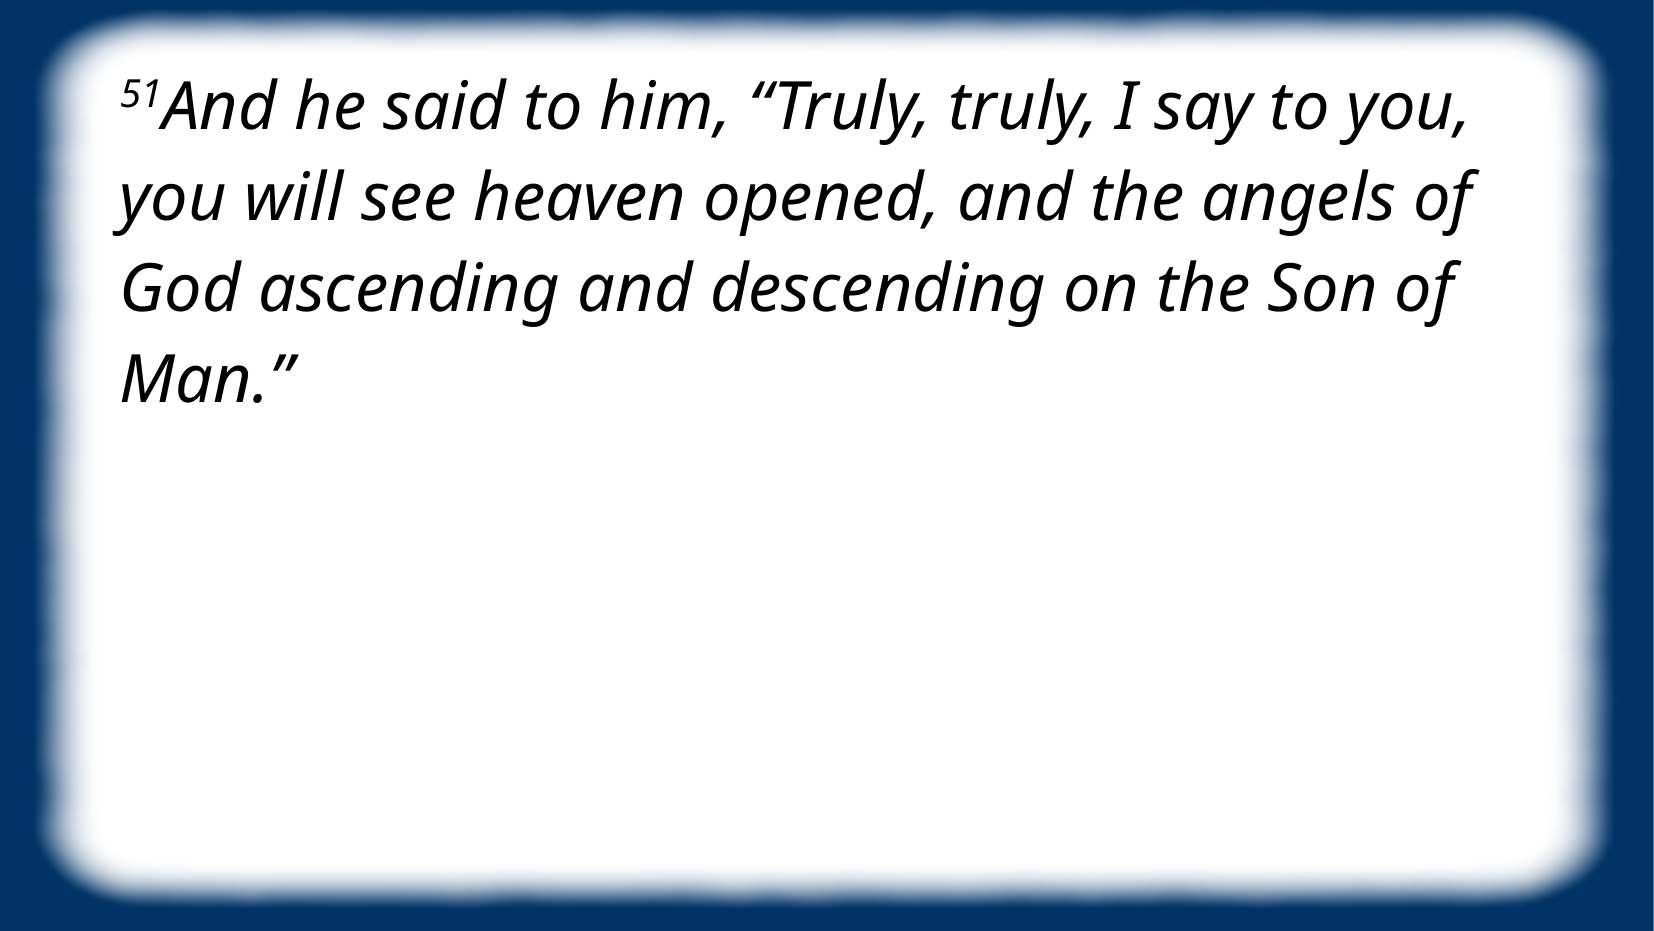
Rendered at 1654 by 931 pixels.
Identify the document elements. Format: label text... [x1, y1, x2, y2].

text_box 51And he said to him, “Truly, truly, I say to you, you will see heaven opened, and the angels of God ascending and descending on the Son of Man.” [105, 51, 1546, 451]
picture [0, 0, 1654, 931]
